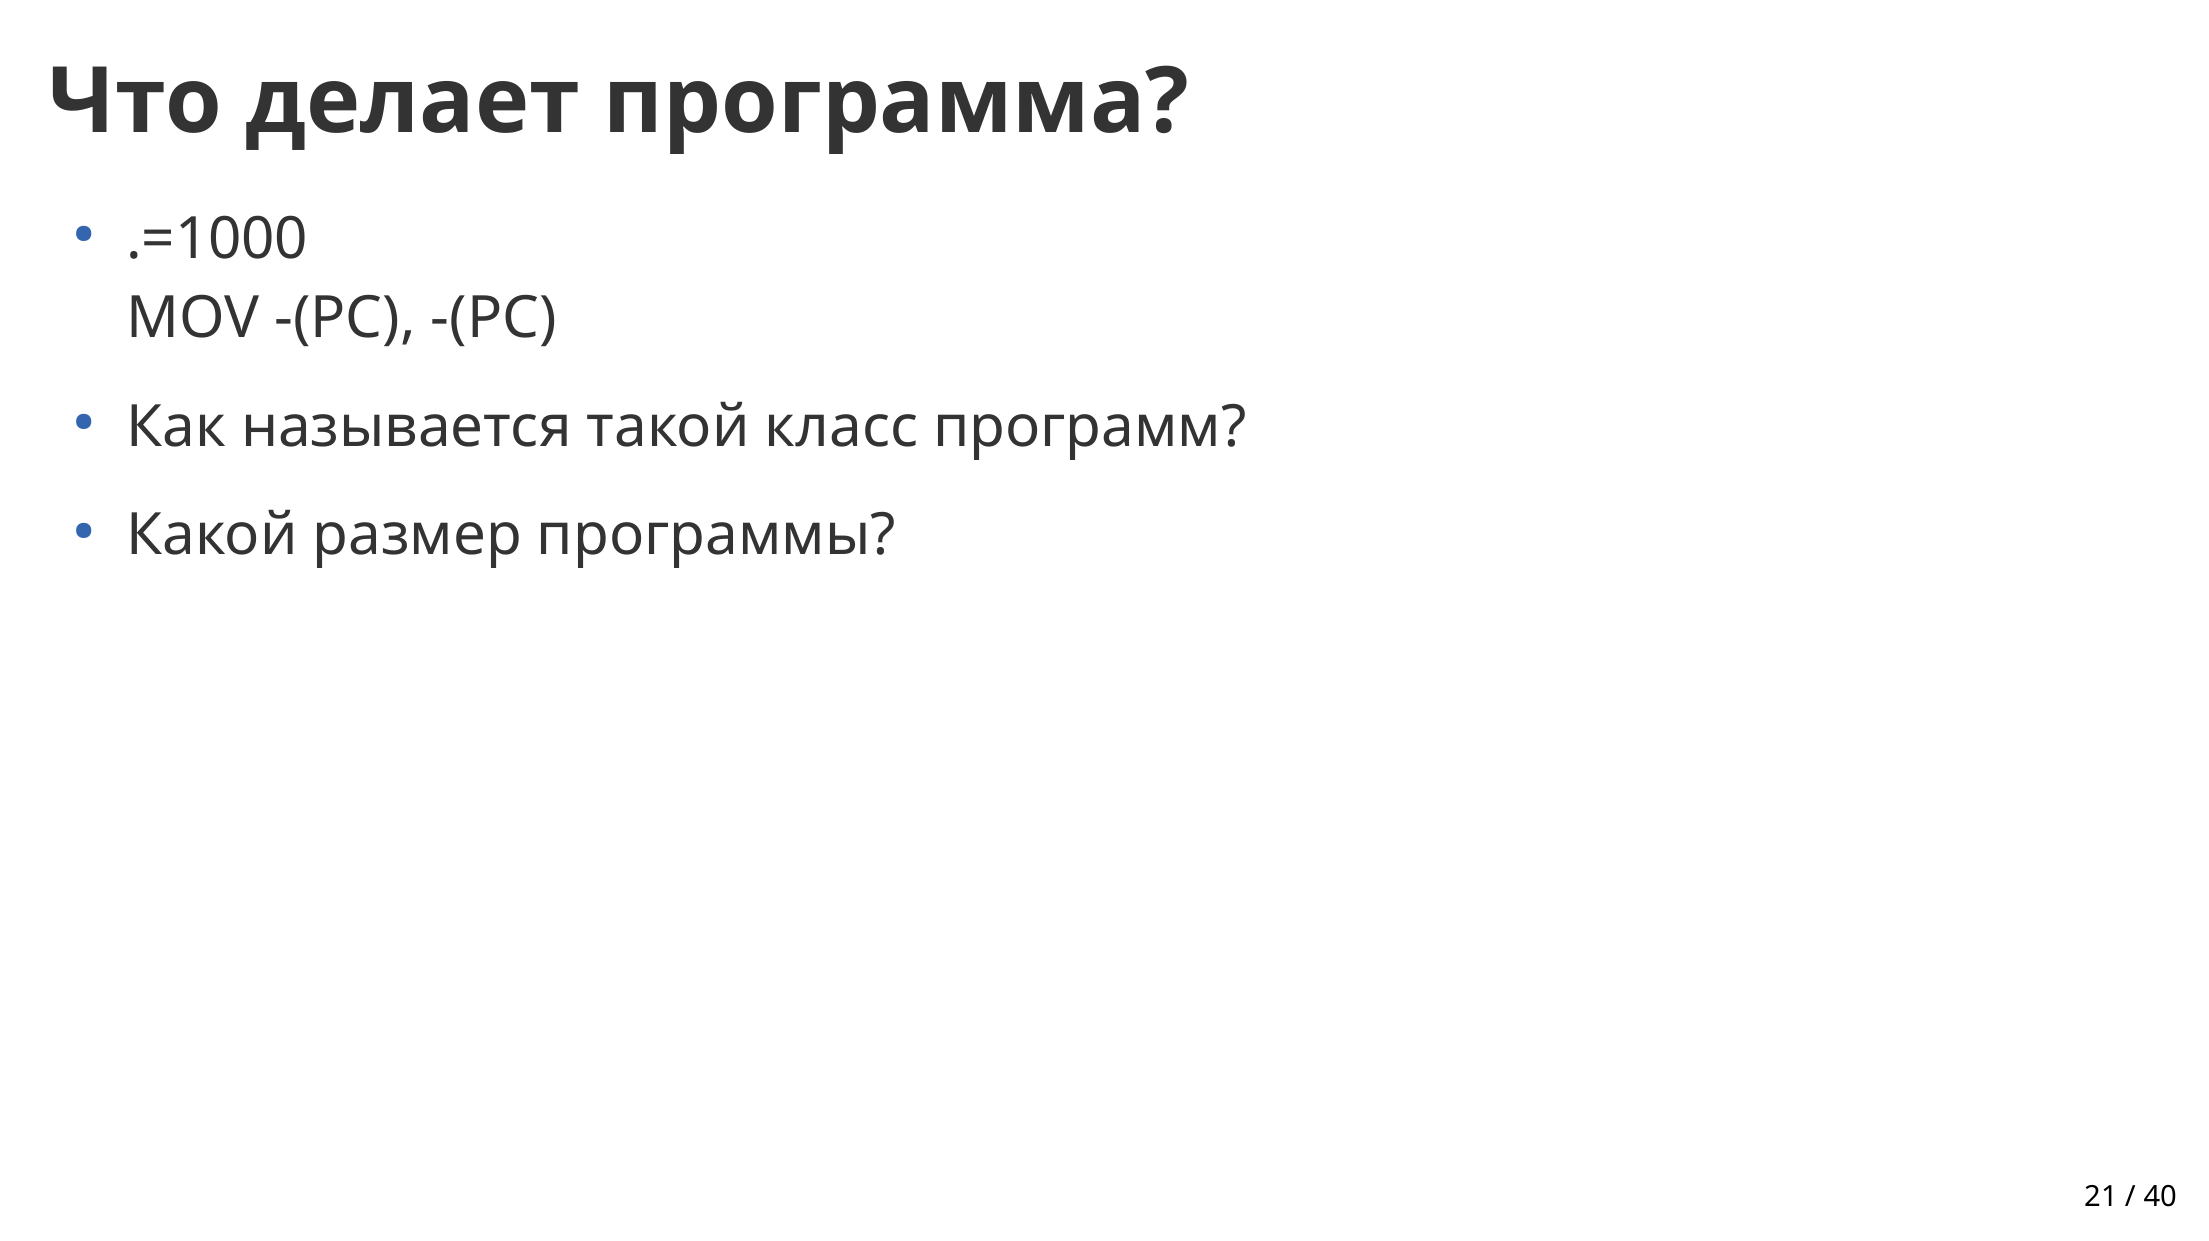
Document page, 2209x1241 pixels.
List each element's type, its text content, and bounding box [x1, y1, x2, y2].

title Что делает программа? [48, 34, 2174, 160]
list .=1000 MOV -(PC), -(PC) Как называется такой класс программ? Какой размер программы? [55, 195, 1690, 1177]
